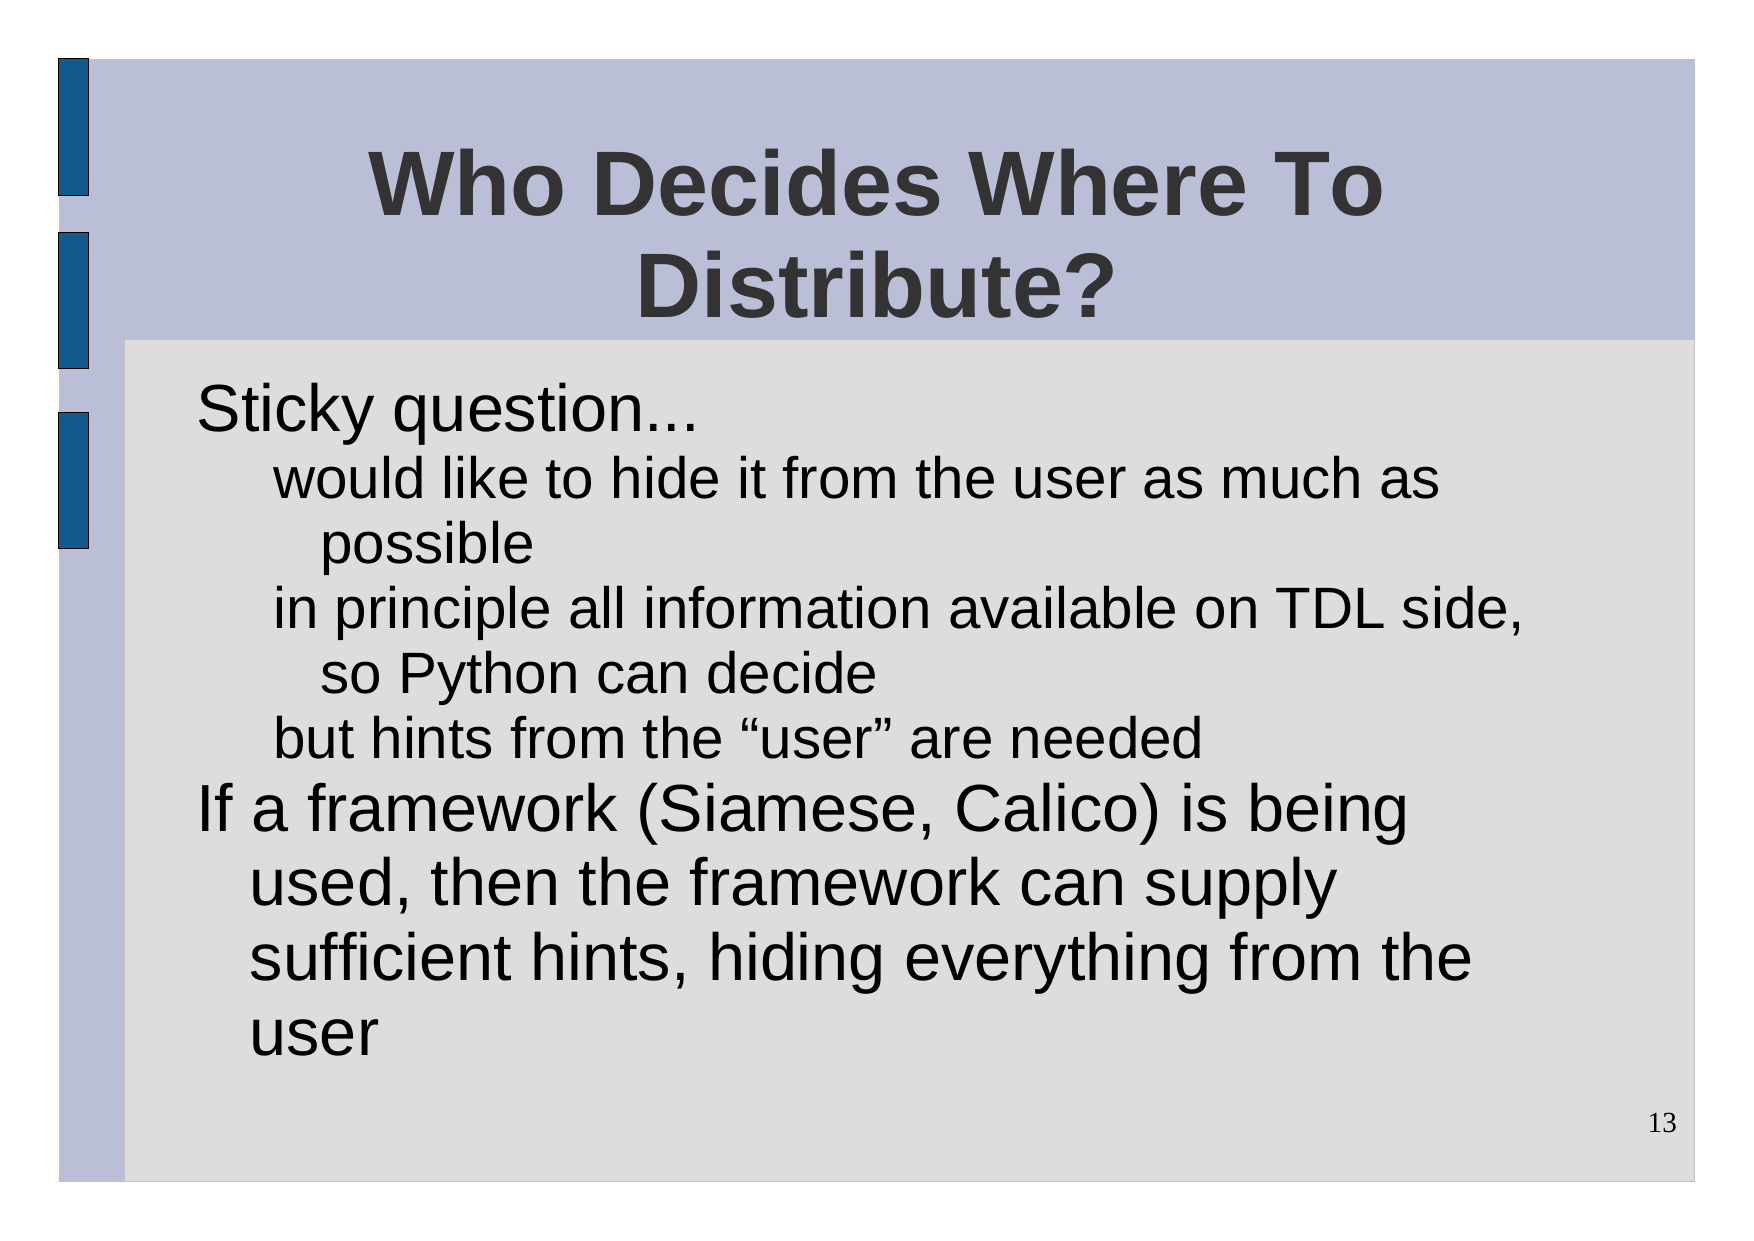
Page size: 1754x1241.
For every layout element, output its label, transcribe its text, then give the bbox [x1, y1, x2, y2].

list Sticky question... would like to hide it from the user as much as possible in principle all information available on TDL side, so Python can decide but hints from the “user” are needed If a framework (Siamese, Calico) is being used, then the framework can supply sufficient hints, hiding everything from the user [178, 370, 1577, 1099]
title Who Decides Where To Distribute? [178, 127, 1577, 342]
